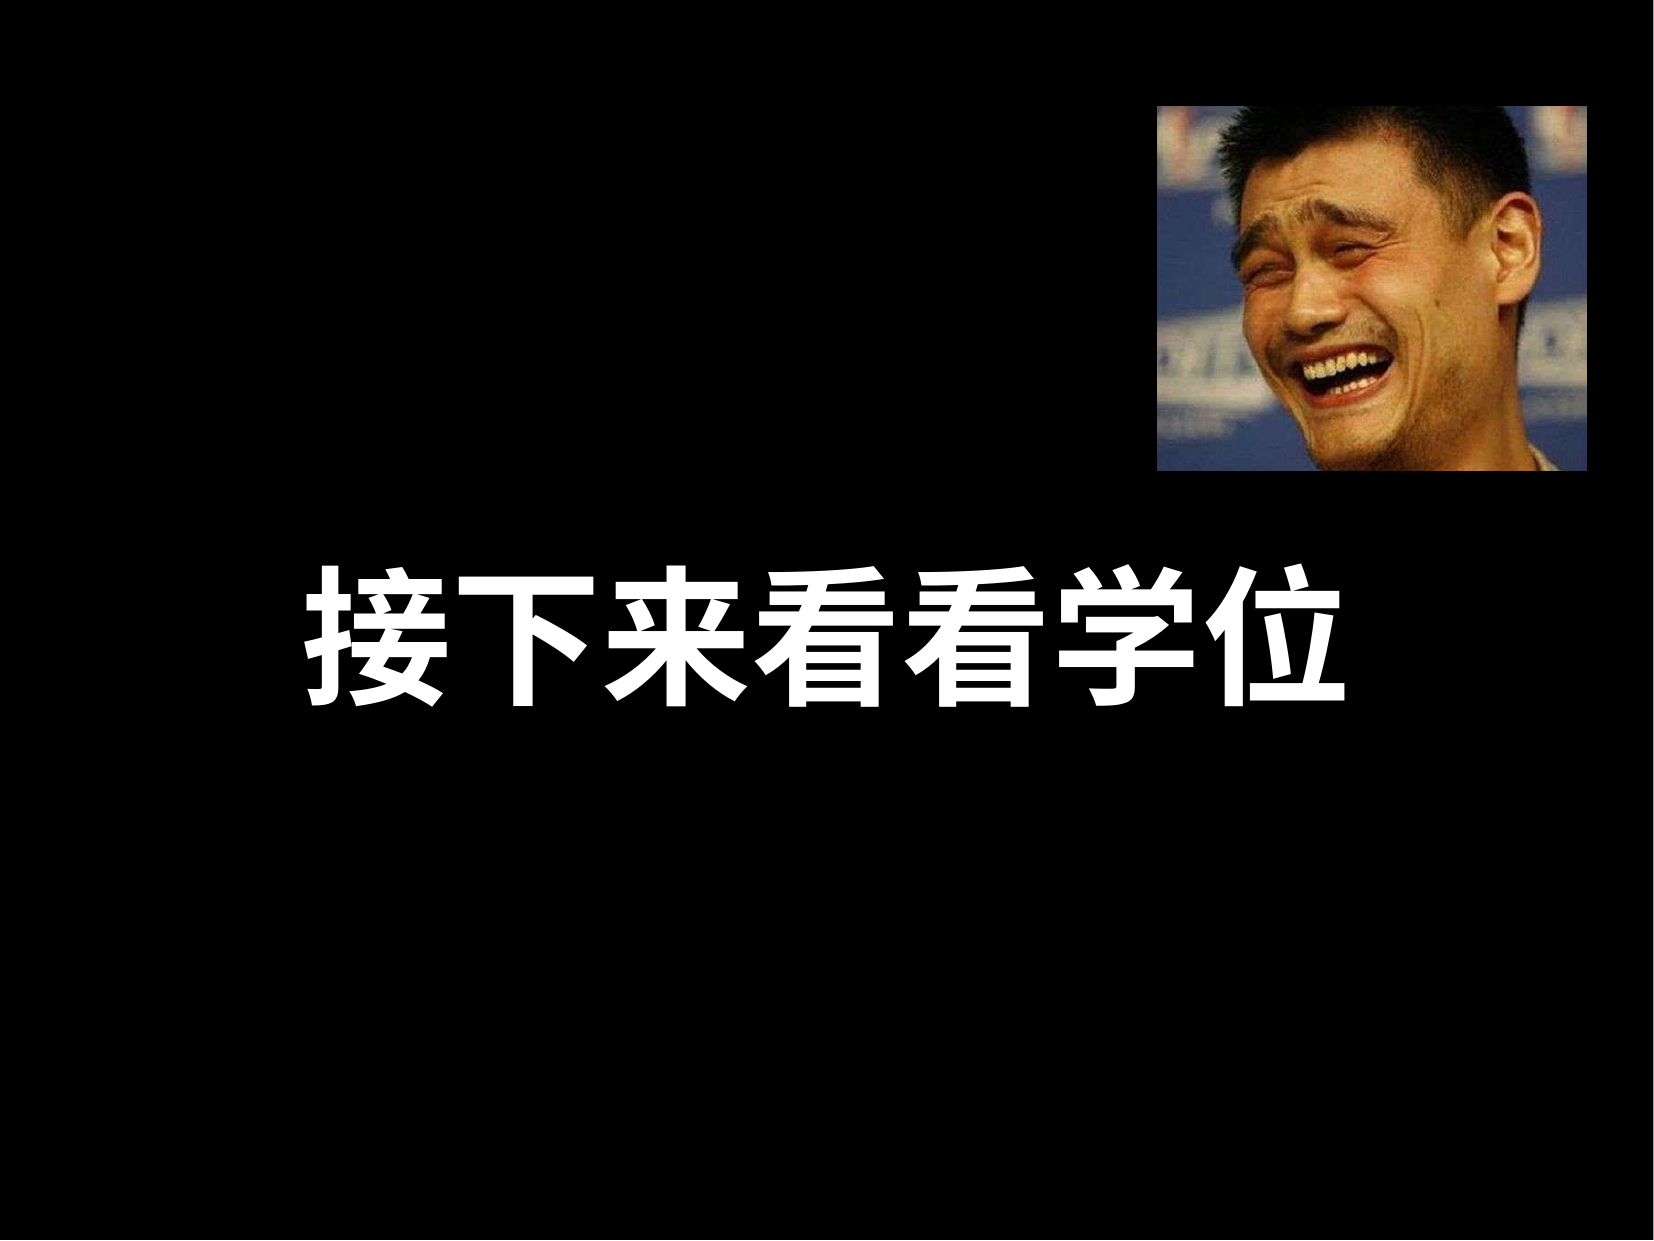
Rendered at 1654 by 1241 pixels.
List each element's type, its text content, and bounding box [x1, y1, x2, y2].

subtitle 接下来看看学位 [221, 519, 1433, 662]
picture [1157, 106, 1587, 471]
